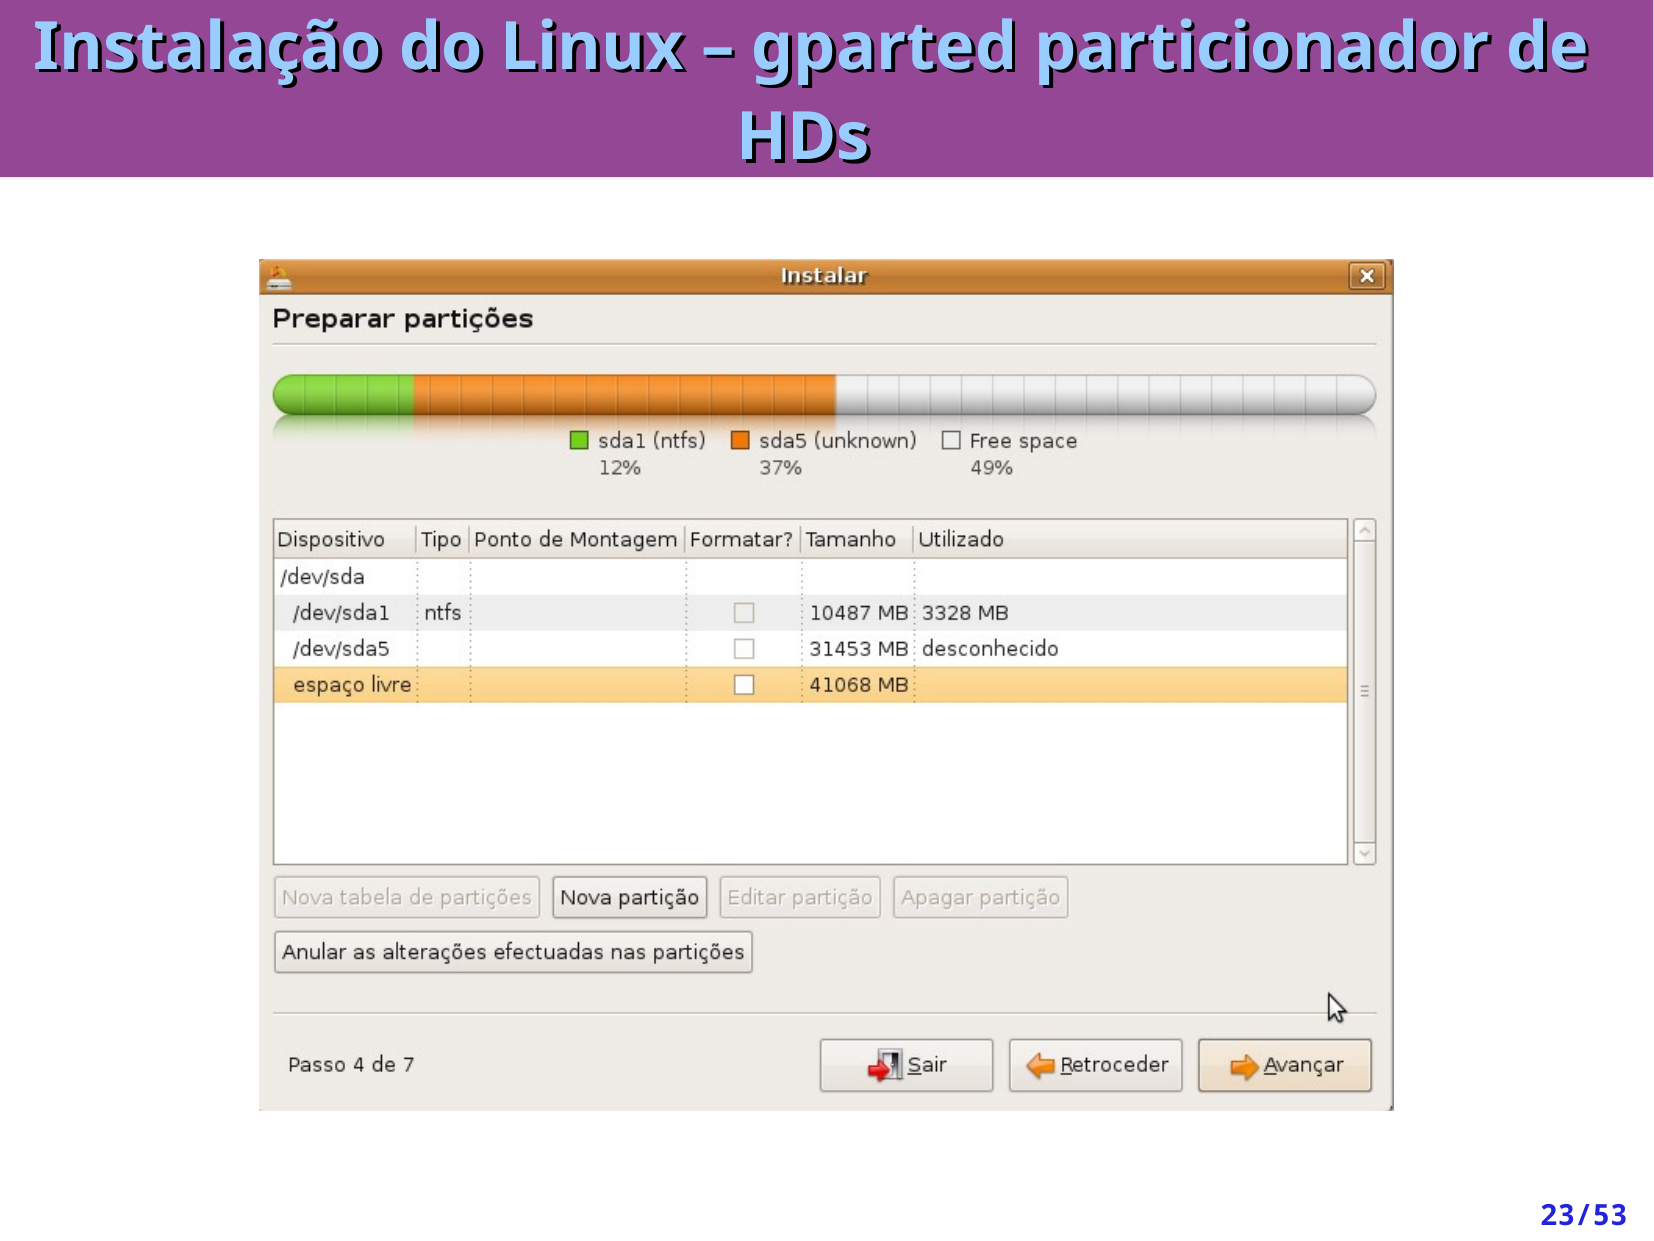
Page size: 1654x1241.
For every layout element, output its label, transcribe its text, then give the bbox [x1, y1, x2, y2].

picture [259, 259, 1394, 1111]
title Instalação do Linux – gparted particionador de HDs [0, 0, 1654, 178]
